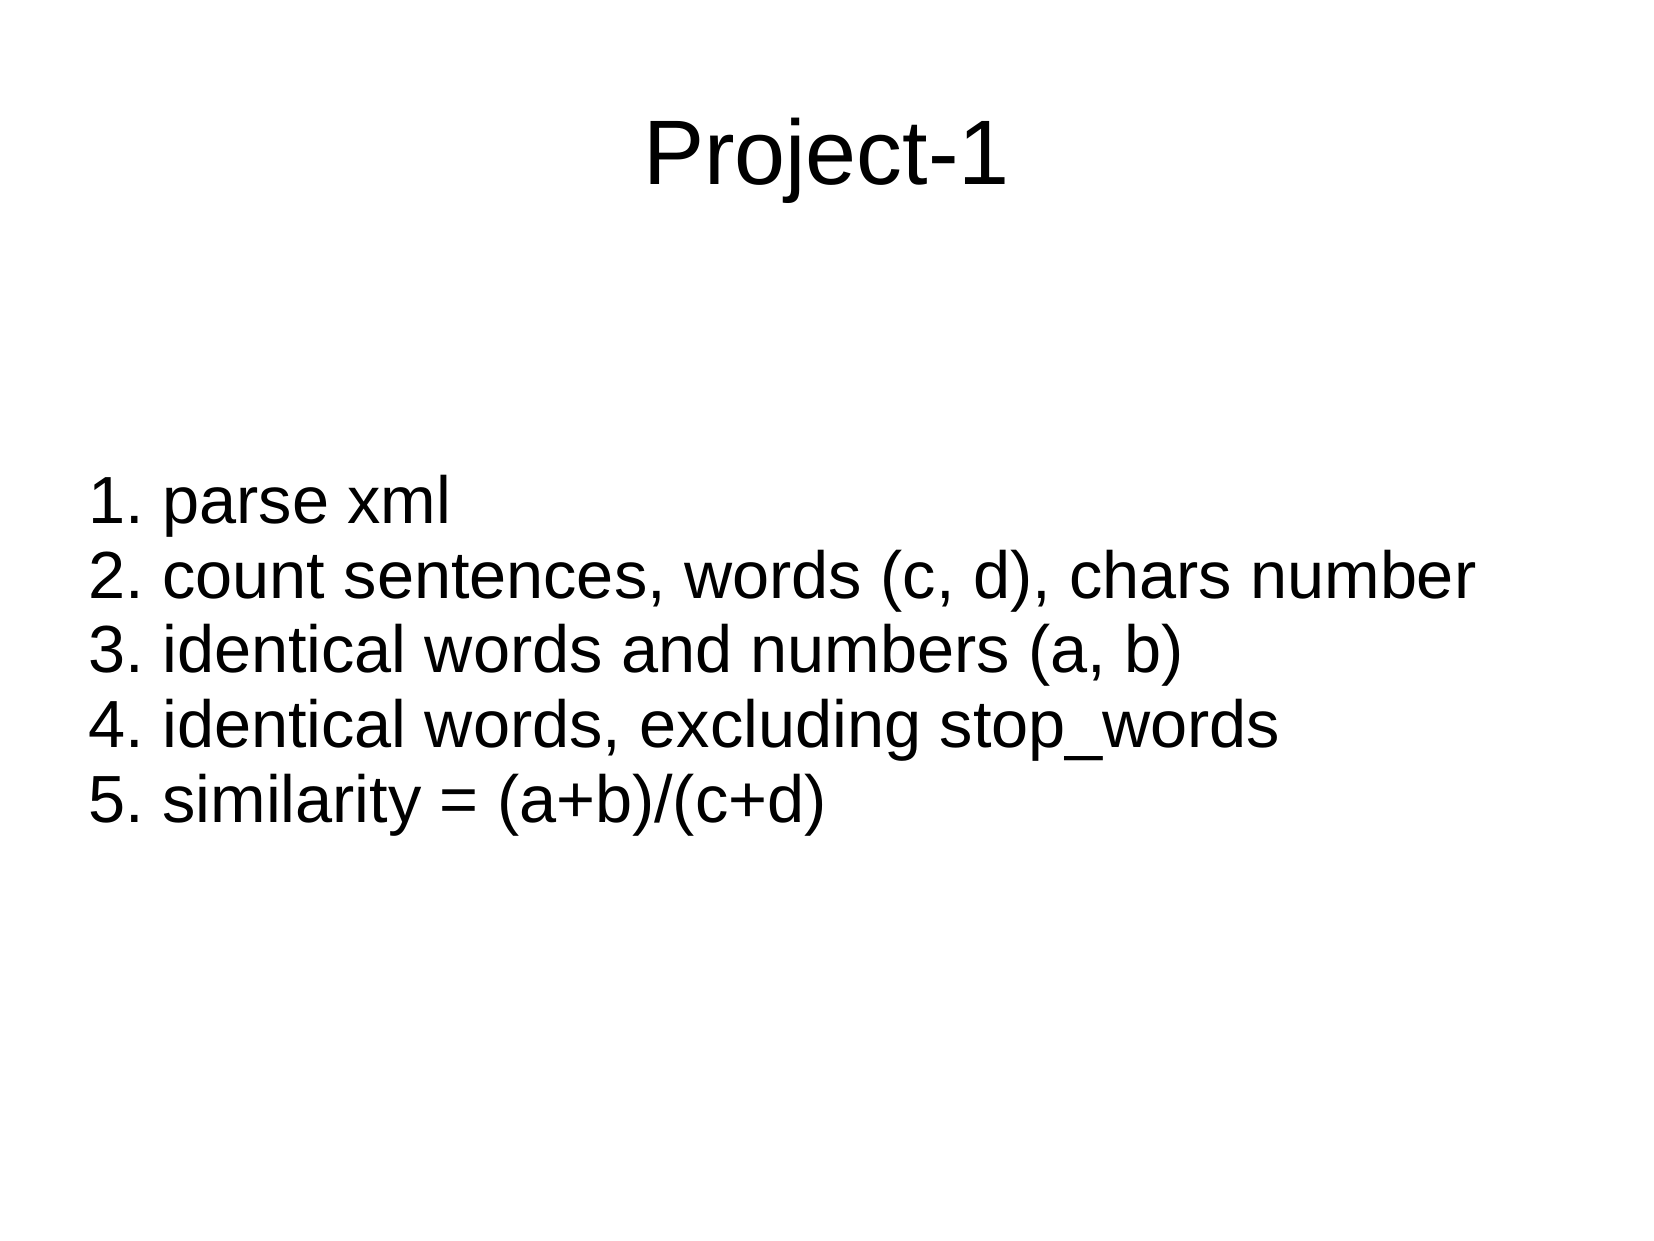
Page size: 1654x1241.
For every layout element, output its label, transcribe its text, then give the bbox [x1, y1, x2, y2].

title Project-1 [82, 49, 1571, 257]
subtitle 1. parse xml 2. count sentences, words (c, d), chars number 3. identical words and numbers (a, b) 4. identical words, excluding stop_words 5. similarity = (a+b)/(c+d) [88, 290, 1544, 1010]
